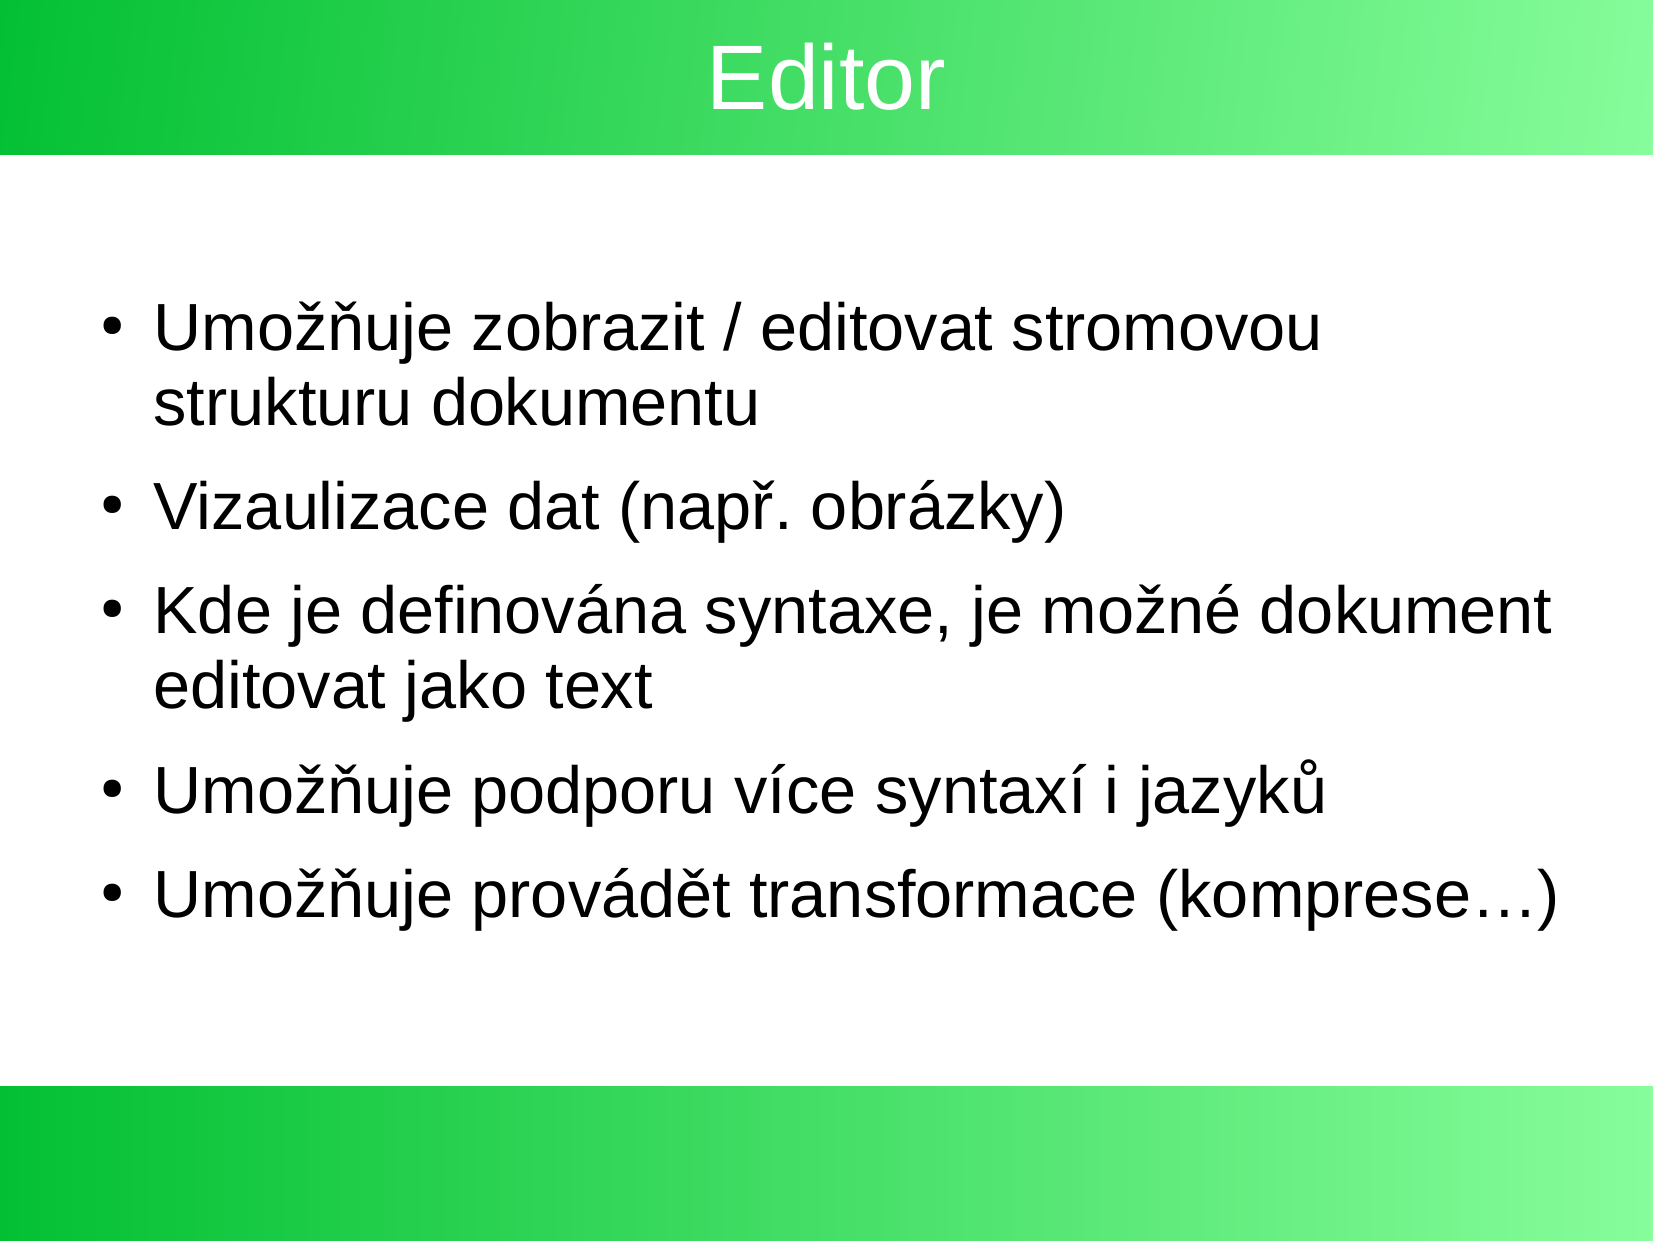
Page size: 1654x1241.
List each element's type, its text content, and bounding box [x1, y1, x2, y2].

title Editor [82, 25, 1571, 130]
list Umožňuje zobrazit / editovat stromovou strukturu dokumentu Vizaulizace dat (např. obrázky) Kde je definována syntaxe, je možné dokument editovat jako text Umožňuje podporu více syntaxí i jazyků Umožňuje provádět transformace (komprese…) [82, 290, 1571, 1010]
